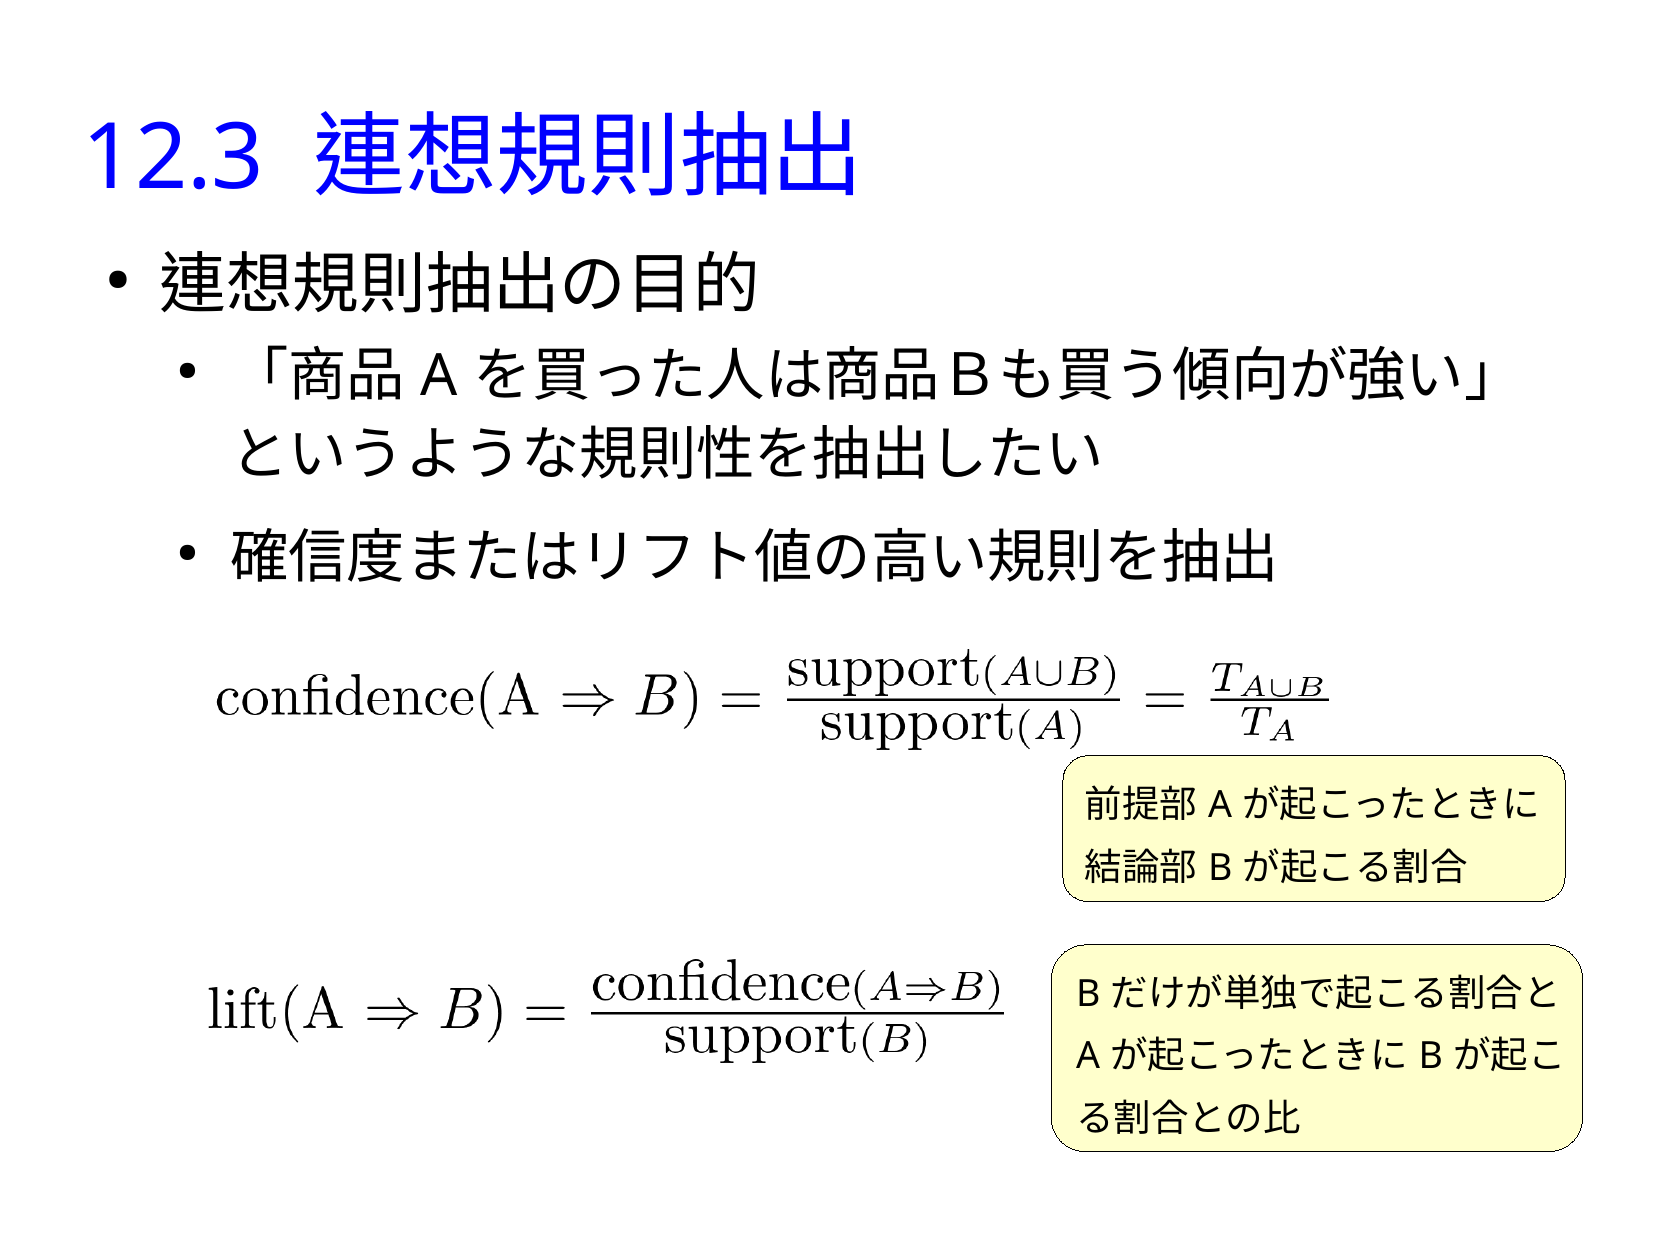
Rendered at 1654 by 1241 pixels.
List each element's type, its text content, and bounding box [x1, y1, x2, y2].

title 12.3 連想規則抽出 [82, 49, 1571, 257]
text_box 前提部Aが起こったときに 結論部Bが起こる割合 [1062, 755, 1566, 902]
picture [216, 649, 1329, 750]
text_box Bだけが単独で起こる割合と Aが起こったときにBが起こ る割合との比 [1051, 944, 1583, 1152]
list 連想規則抽出の目的 「商品Aを買った人は商品Ｂも買う傾向が強い」というような規則性を抽出したい 確信度またはリフト値の高い規則を抽出 [88, 236, 1577, 1010]
picture [208, 959, 1004, 1063]
